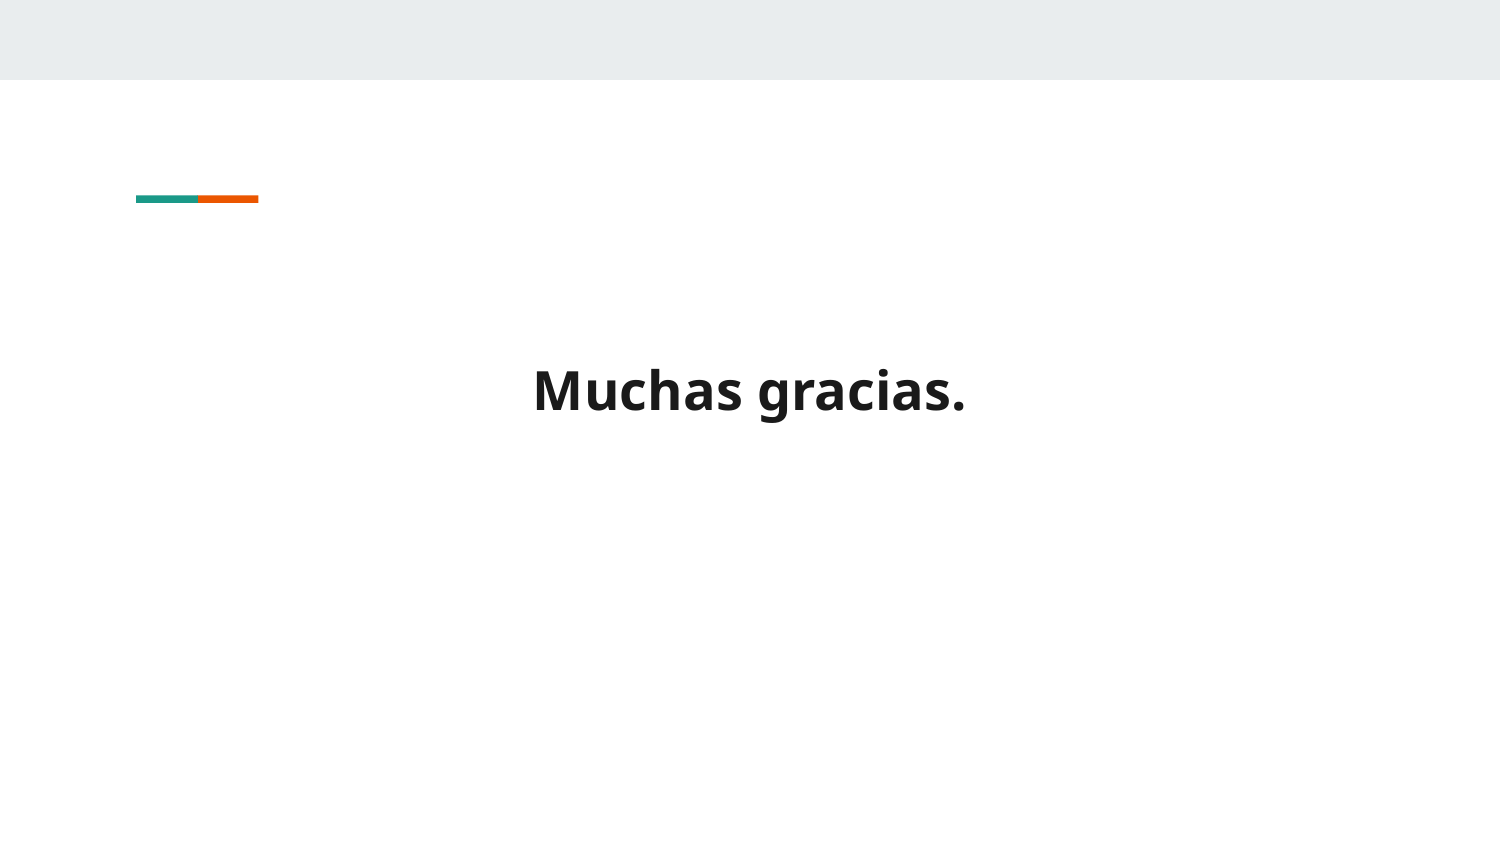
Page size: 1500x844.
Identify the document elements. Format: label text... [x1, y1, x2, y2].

list Muchas gracias. [119, 341, 1381, 712]
